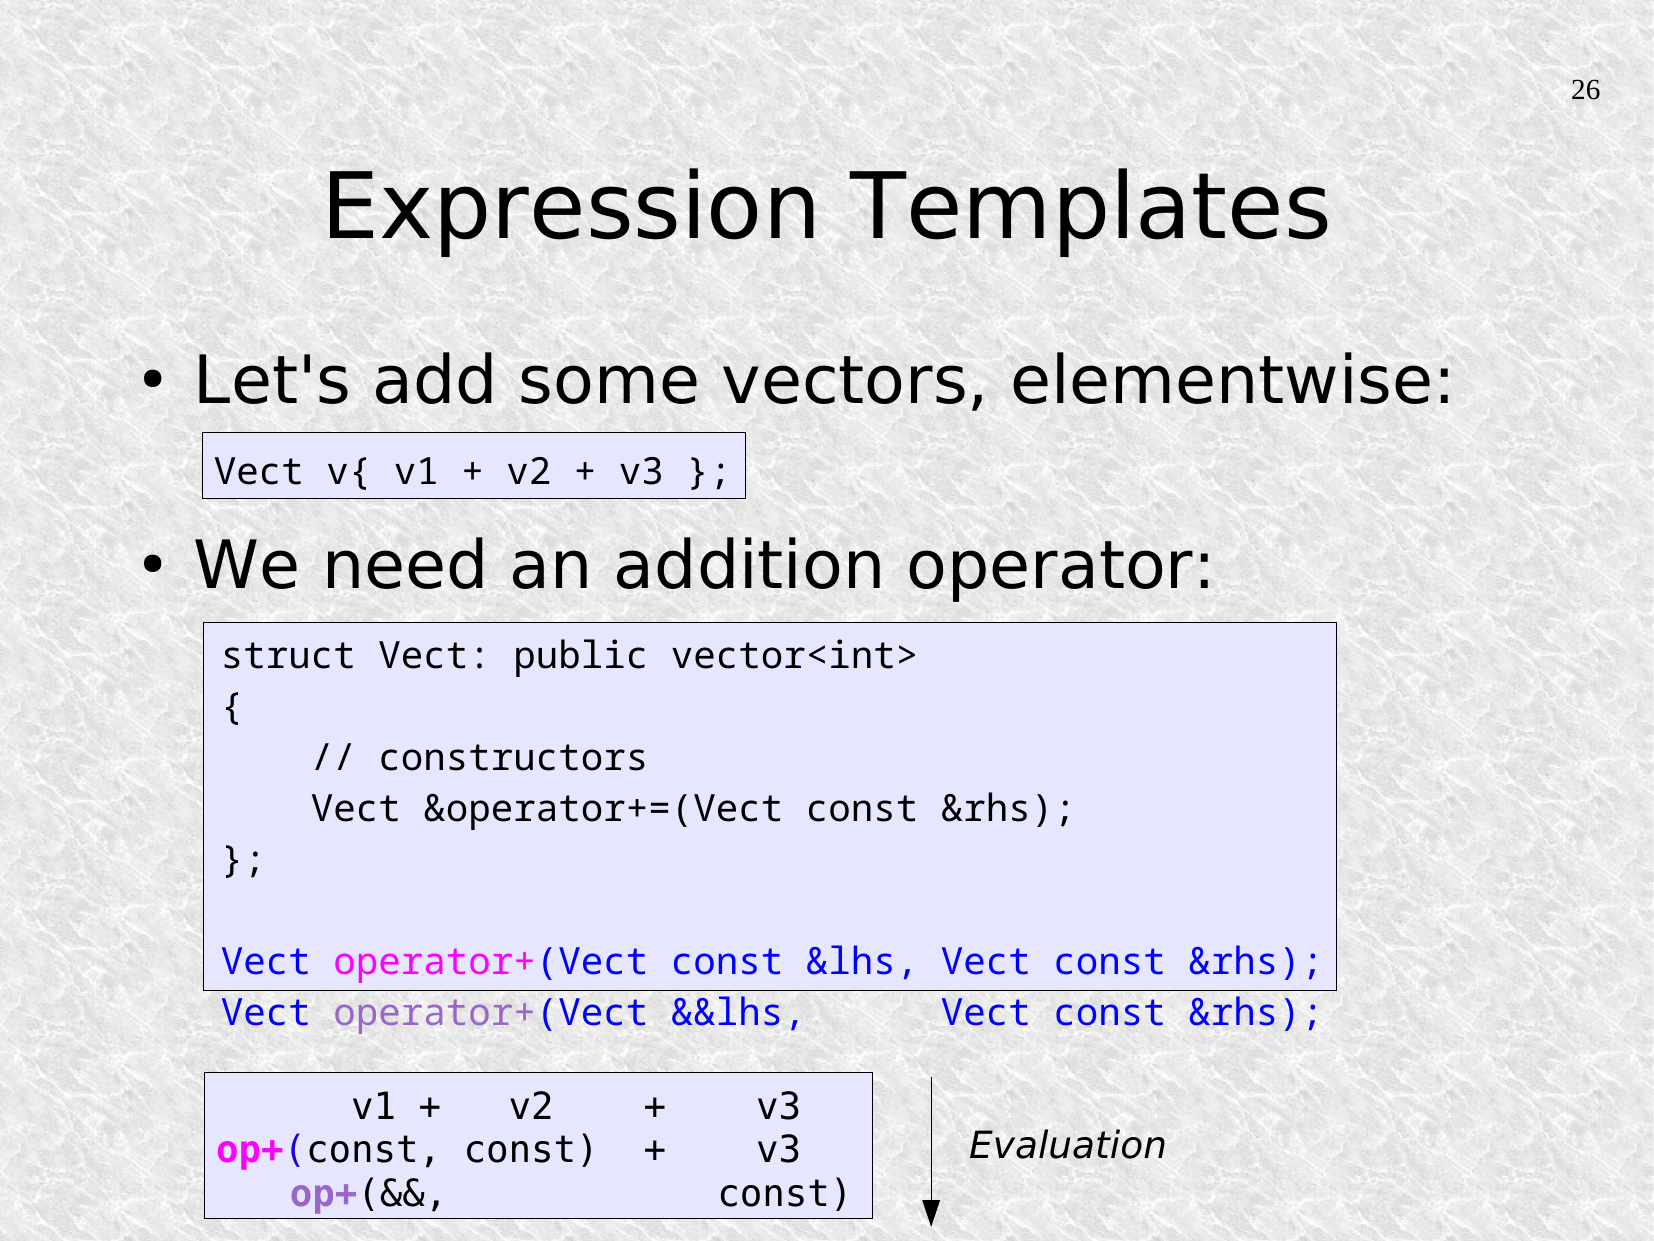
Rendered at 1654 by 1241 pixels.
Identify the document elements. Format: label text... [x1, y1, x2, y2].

picture [0, 0, 1654, 1241]
text_box Vect v{ v1 + v2 + v3 }; [213, 444, 800, 489]
text_box struct Vect: public vector<int> { // constructors Vect &operator+=(Vect const &rhs); }; Vect operator+(Vect const &lhs, Vect const &rhs); Vect operator+(Vect &&lhs, Vect const &rhs); [220, 628, 1324, 987]
text_box v1 + v2 + v3 op+(const, const) + v3 op+(&&, const) [215, 1084, 853, 1216]
text_box [204, 1072, 873, 1219]
text_box [202, 432, 746, 499]
list Let's add some vectors, elementwise: We need an addition operator: [123, 341, 1536, 1241]
text_box [203, 622, 1337, 991]
text_box Evaluation [969, 1123, 1168, 1167]
title Expression Templates [121, 102, 1534, 310]
